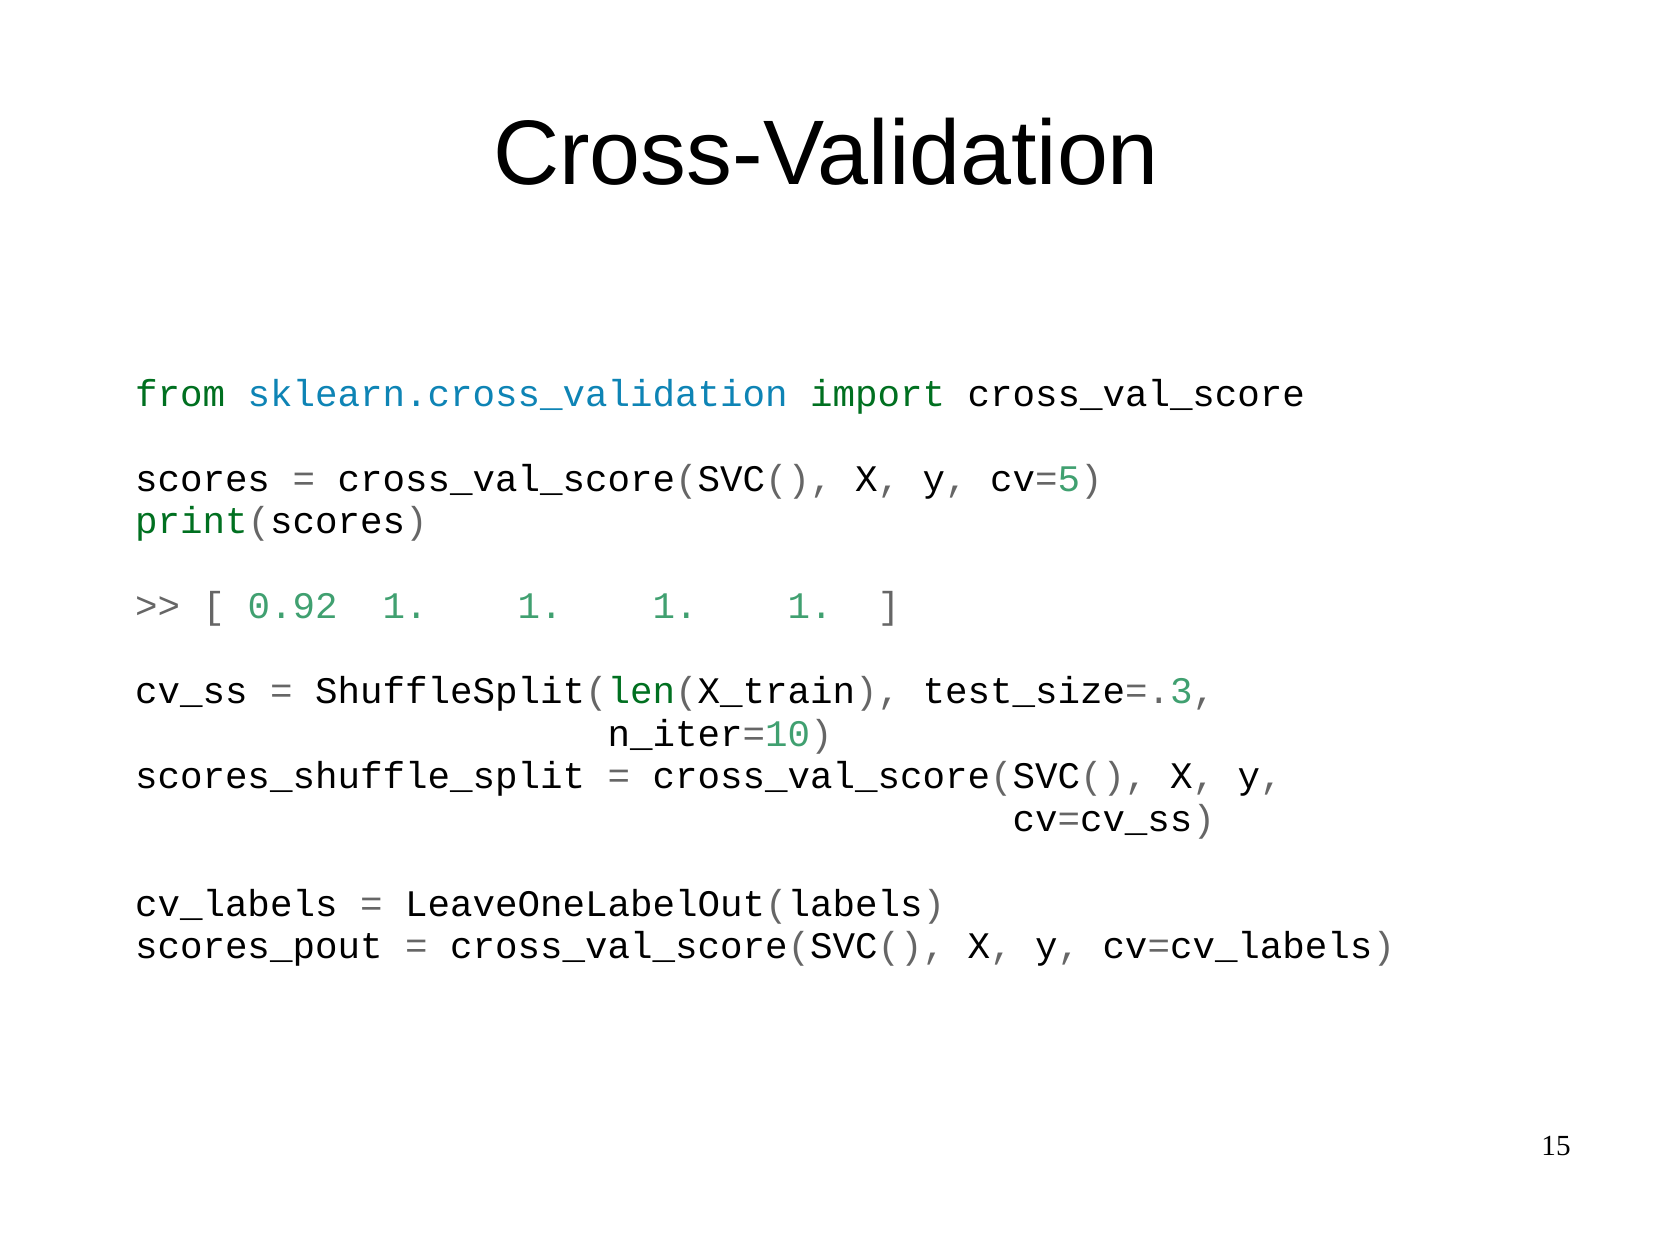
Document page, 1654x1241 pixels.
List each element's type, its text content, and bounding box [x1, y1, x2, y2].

title Cross-Validation [82, 49, 1571, 257]
text_box from sklearn.cross_validation import cross_val_score scores = cross_val_score(SVC(), X, y, cv=5) print(scores) >> [ 0.92 1. 1. 1. 1. ] cv_ss = ShuffleSplit(len(X_train), test_size=.3, n_iter=10) scores_shuffle_split = cross_val_score(SVC(), X, y, cv=cv_ss) cv_labels = LeaveOneLabelOut(labels) scores_pout = cross_val_score(SVC(), X, y, cv=cv_labels) [135, 375, 1411, 1060]
